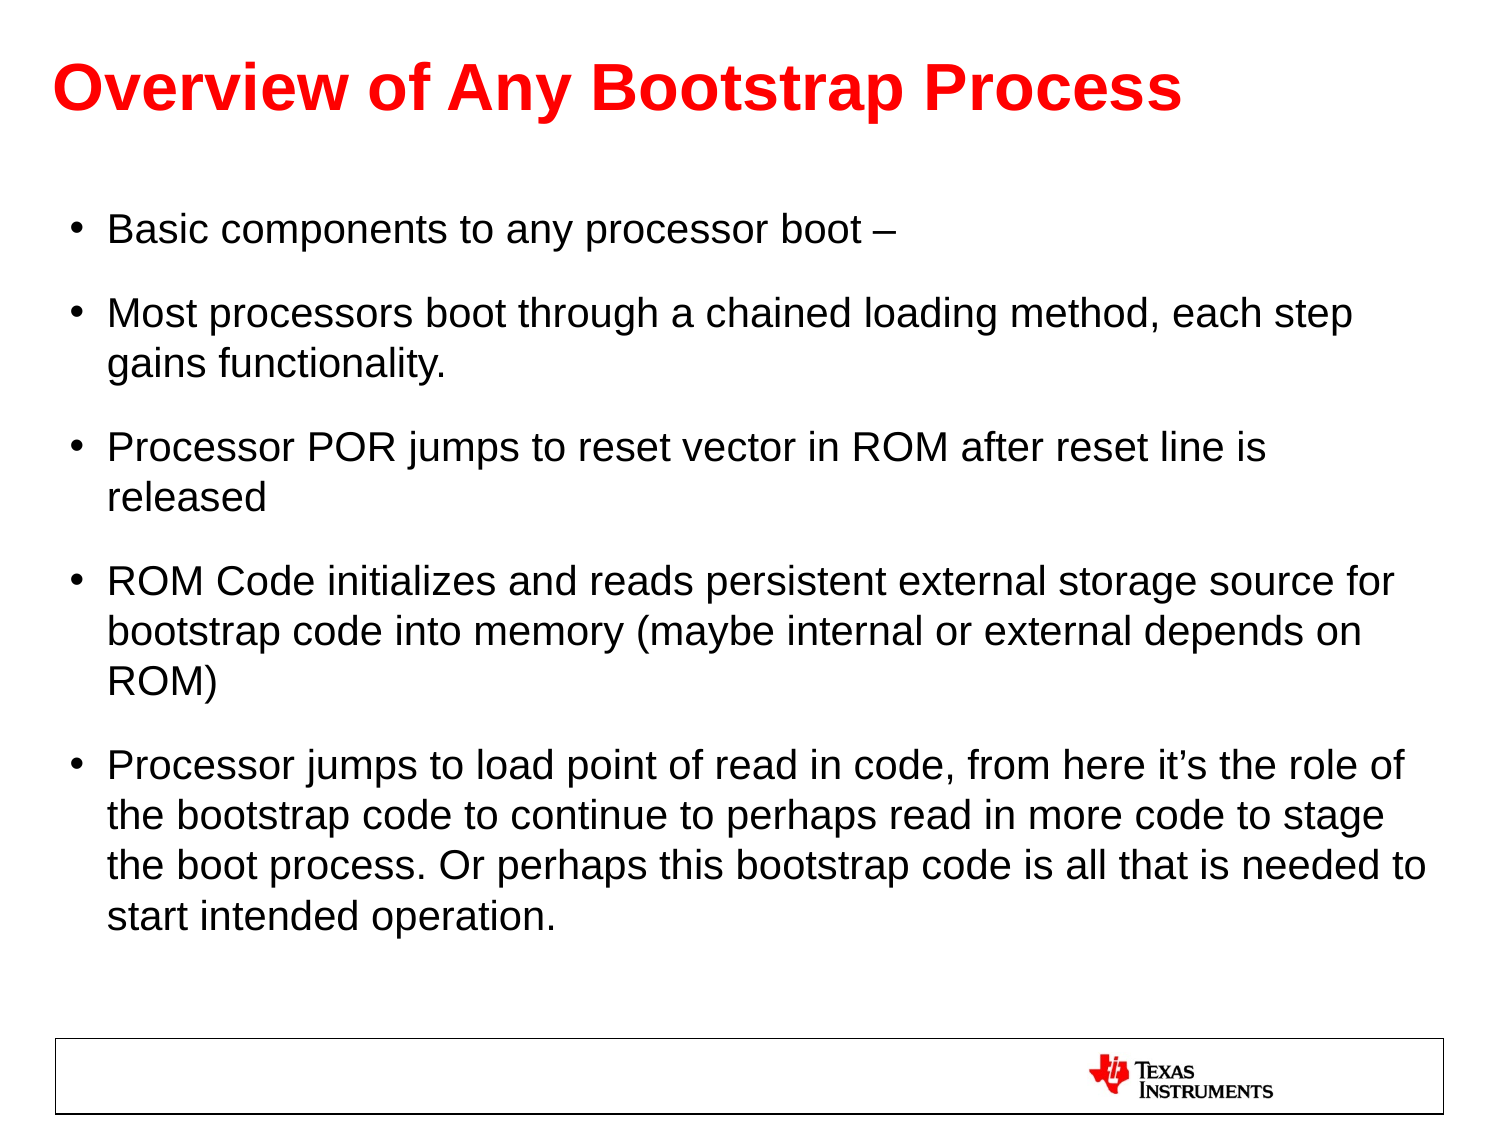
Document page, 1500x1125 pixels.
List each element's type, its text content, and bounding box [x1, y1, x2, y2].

picture [1087, 1052, 1274, 1099]
list Basic components to any processor boot – Most processors boot through a chained loading method, each step gains functionality. Processor POR jumps to reset vector in ROM after reset line is released ROM Code initializes and reads persistent external storage source for bootstrap code into memory (maybe internal or external depends on ROM) Processor jumps to load point of read in code, from here it’s the role of the bootstrap code to continue to perhaps read in more code to stage the boot process. Or perhaps this bootstrap code is all that is needed to start intended operation. [54, 194, 1444, 965]
title Overview of Any Bootstrap Process [37, 23, 1426, 158]
